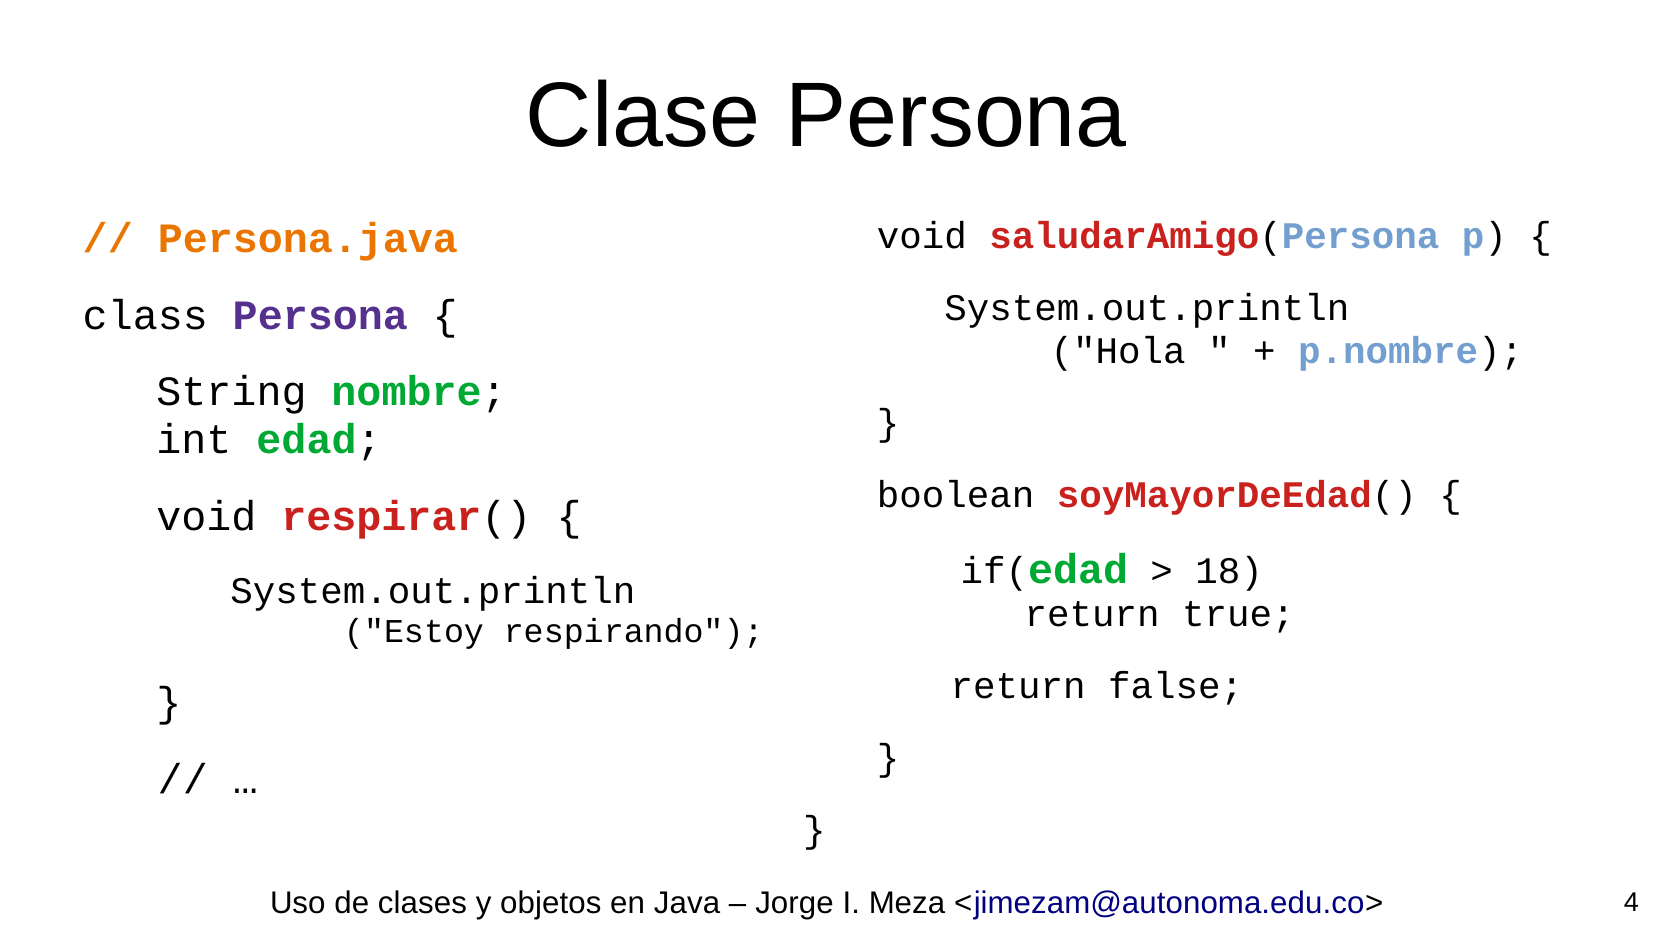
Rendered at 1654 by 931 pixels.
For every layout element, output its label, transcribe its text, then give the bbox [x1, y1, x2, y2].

list void saludarAmigo(Persona p) { System.out.println ("Hola " + p.nombre); } boolean soyMayorDeEdad() { if(edad > 18) return true; return false; } } [803, 217, 1603, 879]
title Clase Persona [82, 37, 1571, 193]
list // Persona.java class Persona { String nombre; int edad; void respirar() { System.out.println ("Estoy respirando"); } // … [82, 217, 803, 879]
